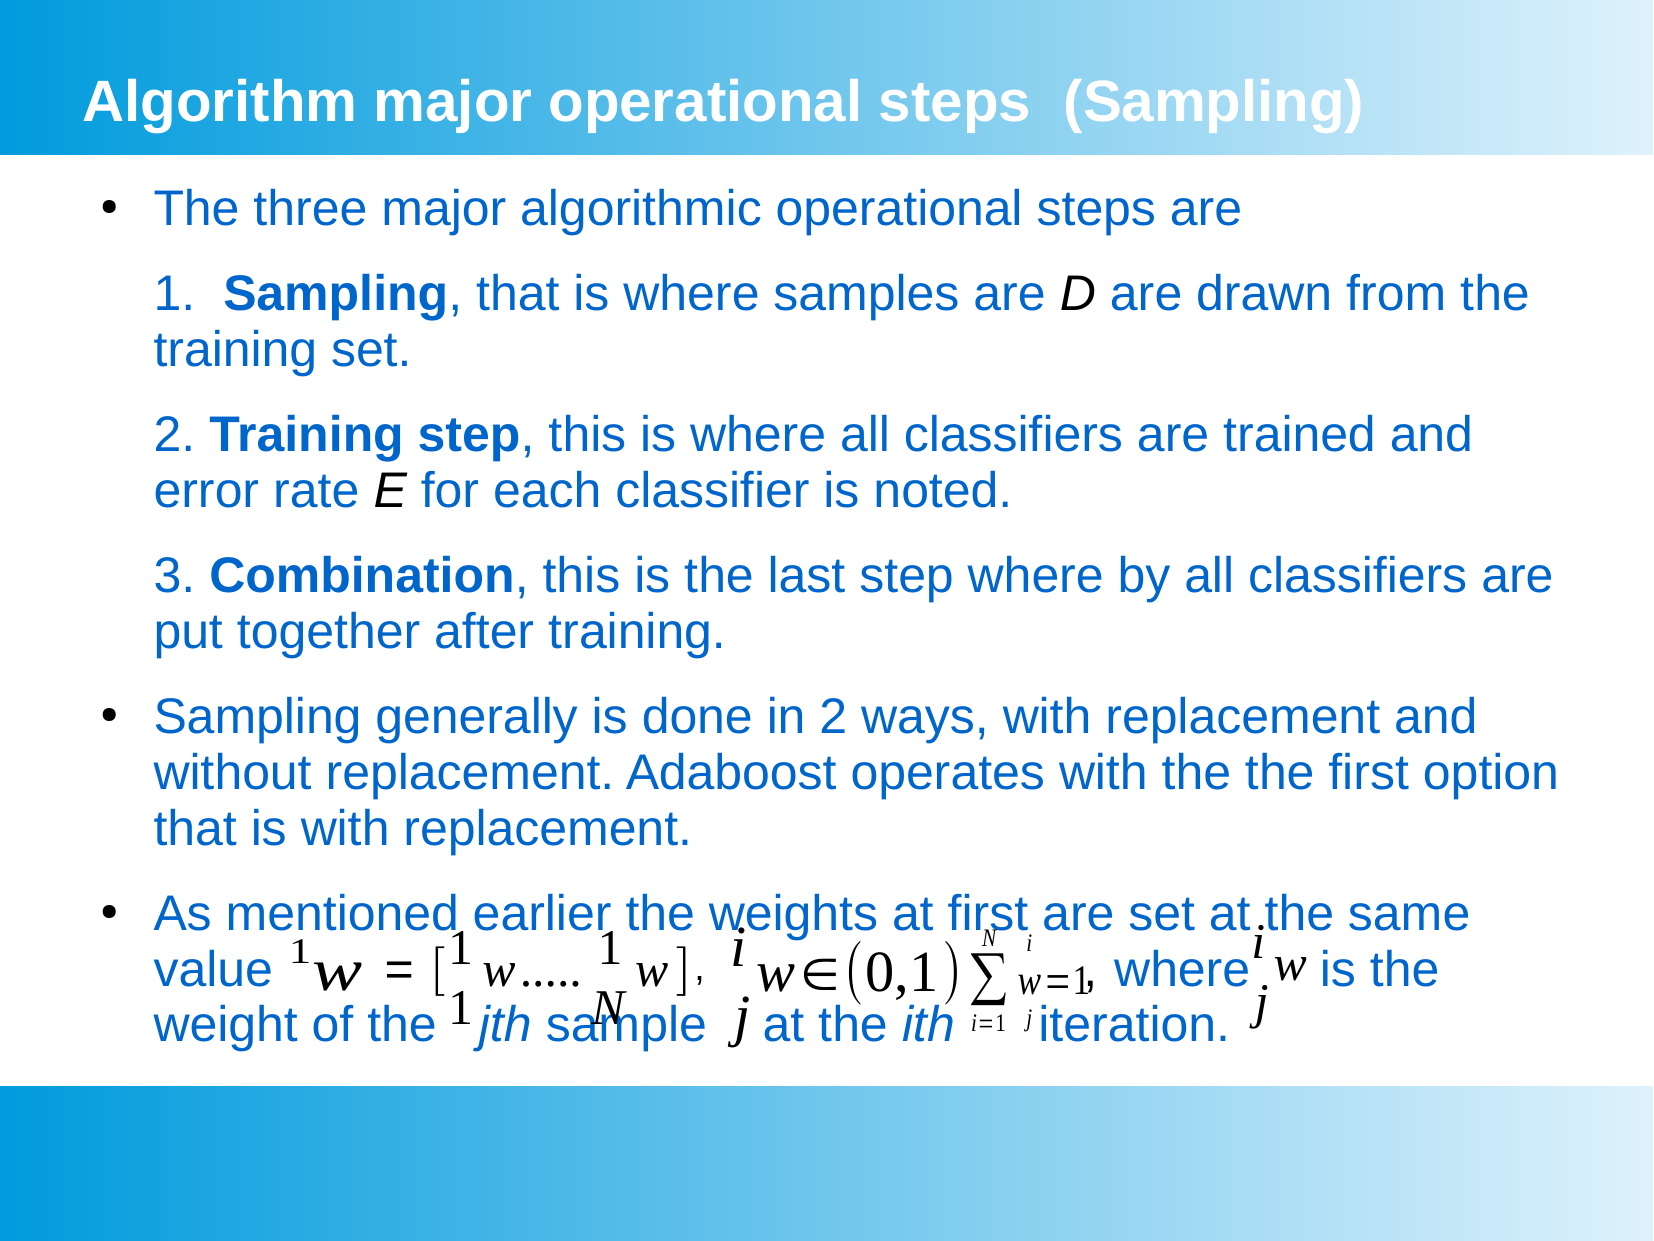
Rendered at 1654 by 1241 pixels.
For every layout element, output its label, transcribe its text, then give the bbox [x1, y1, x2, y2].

chart [420, 921, 701, 1036]
title Algorithm major operational steps (Sampling) [82, 49, 1571, 155]
chart [270, 930, 384, 1006]
chart [712, 915, 1099, 1048]
list The three major algorithmic operational steps are 1. Sampling, that is where samples are D are drawn from the training set. 2. Training step, this is where all classifiers are trained and error rate E for each classifier is noted. 3. Combination, this is the last step where by all classifiers are put together after training. Sampling generally is done in 2 ways, with replacement and without replacement. Adaboost operates with the the first option that is with replacement. As mentioned earlier the weights at first are set at the same value = , where is the weight of the jth sample at the ith iteration. [82, 180, 1571, 1081]
chart [1236, 915, 1321, 1029]
